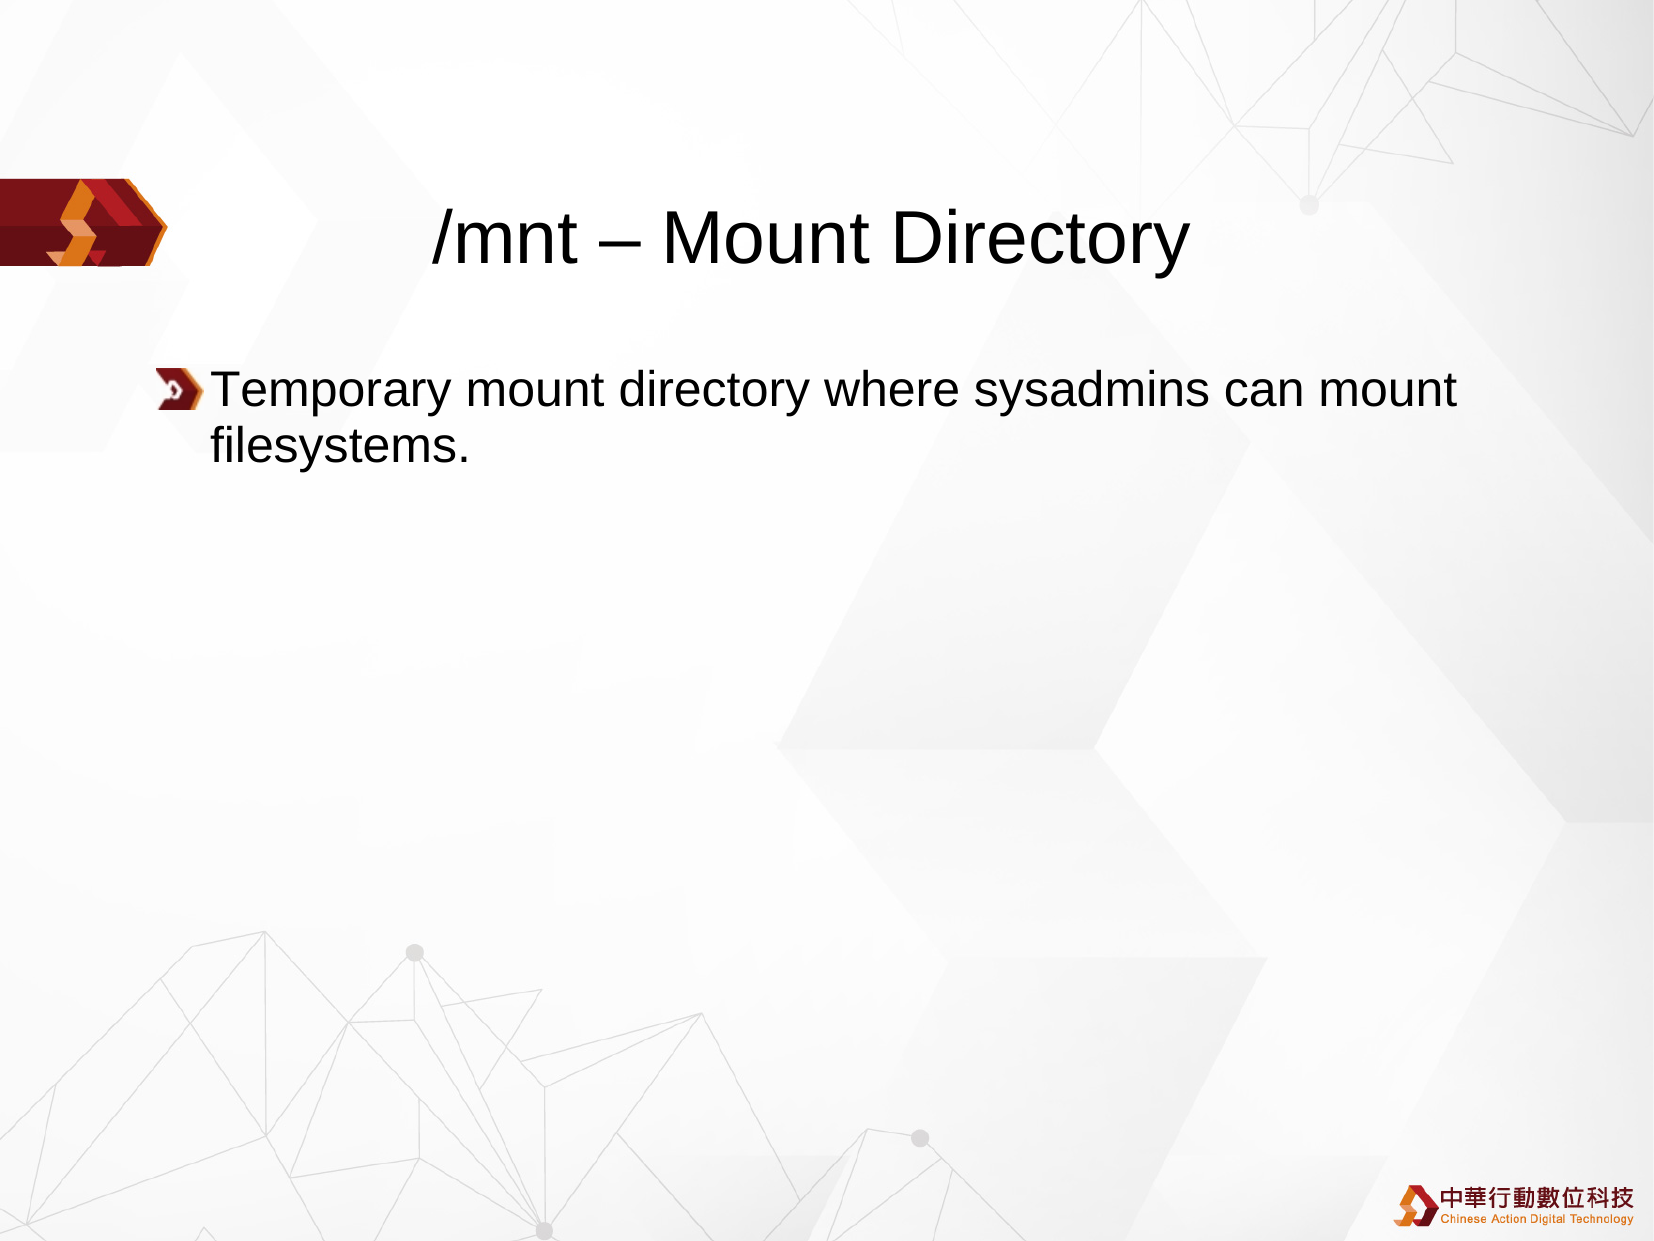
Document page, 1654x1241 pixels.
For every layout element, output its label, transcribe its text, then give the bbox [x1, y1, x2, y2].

list Temporary mount directory where sysadmins can mount filesystems. [118, 361, 1571, 1081]
title /mnt – Mount Directory [118, 153, 1506, 322]
picture [0, 0, 1654, 1241]
